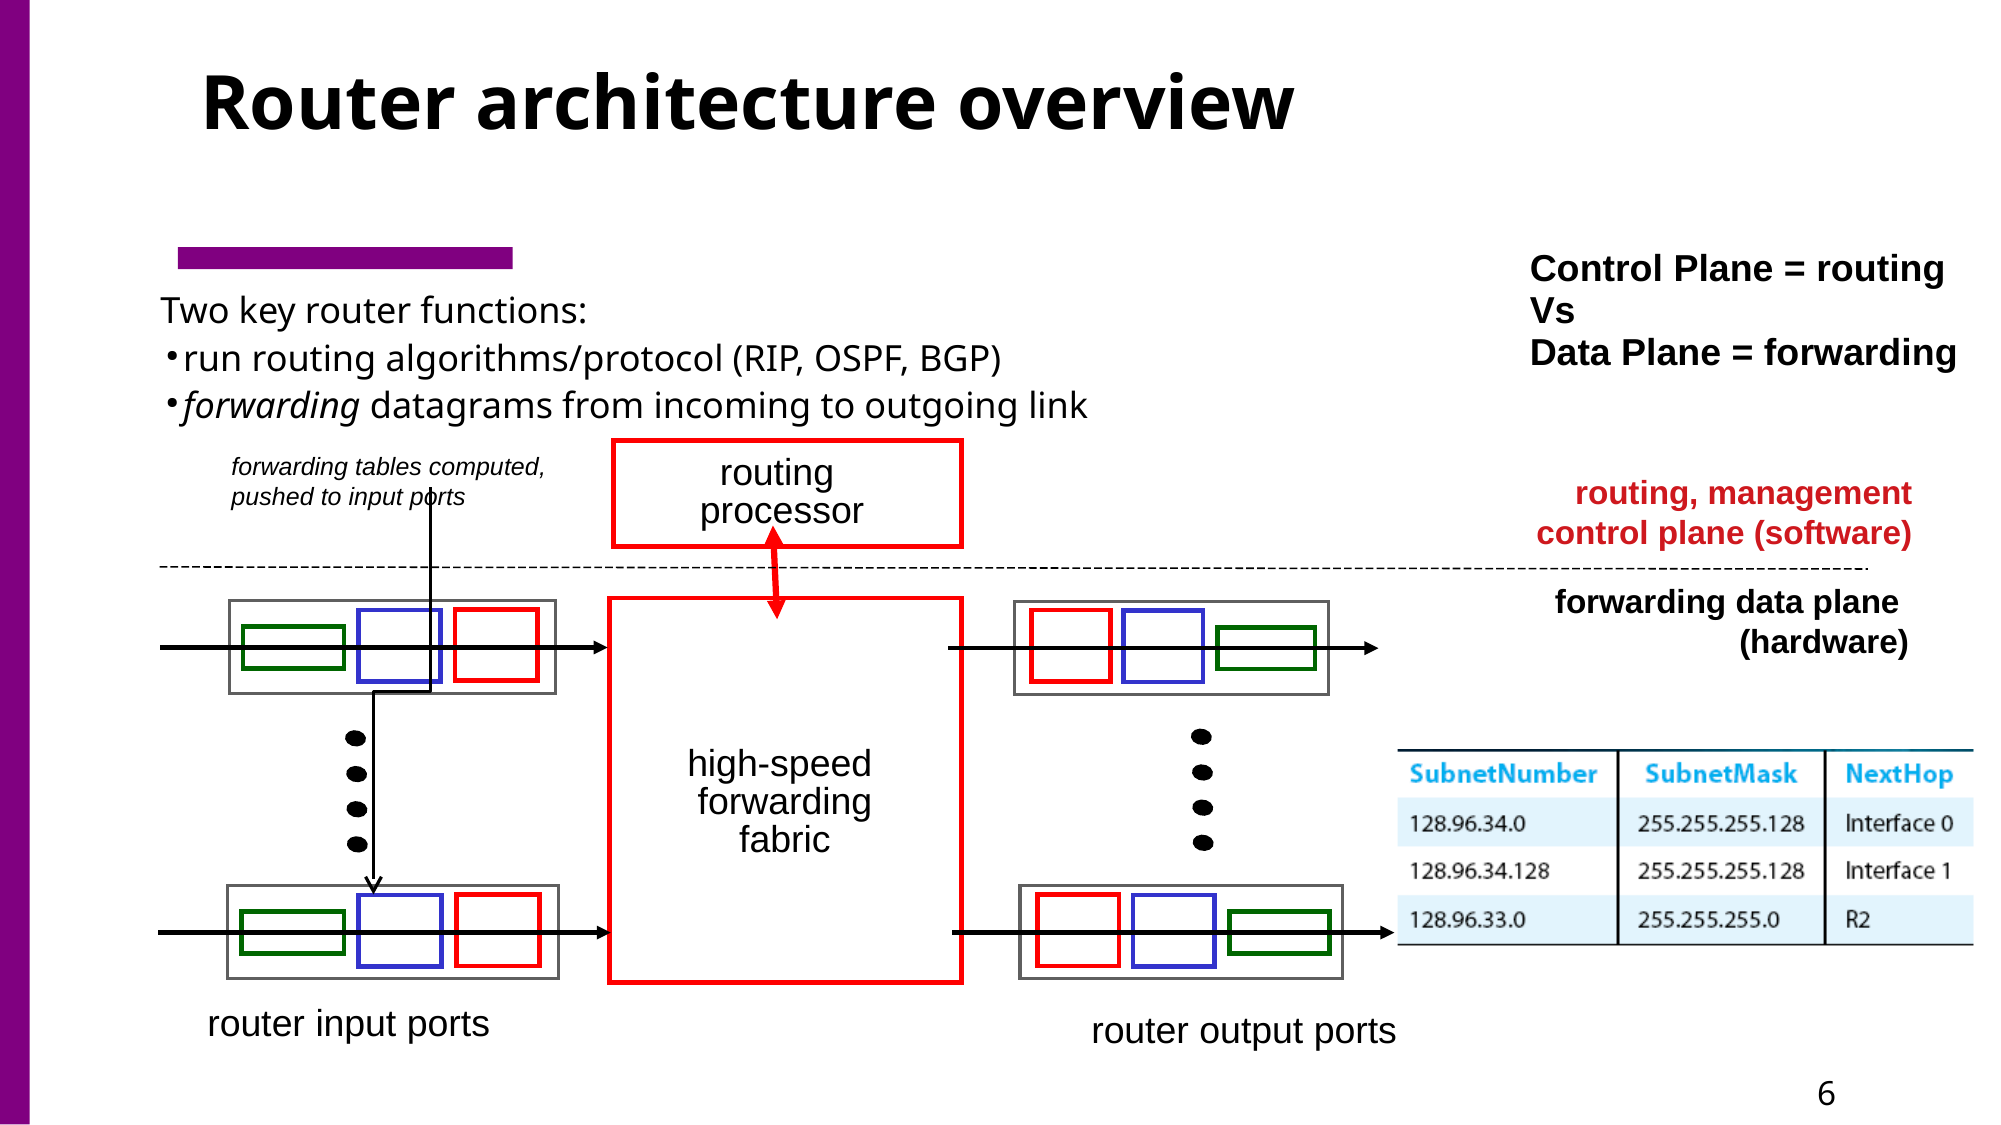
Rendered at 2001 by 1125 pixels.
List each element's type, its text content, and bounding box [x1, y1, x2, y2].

text_box [432, 600, 556, 645]
text_box forwarding data plane (hardware) [1500, 572, 1924, 669]
text_box [609, 598, 962, 983]
text_box routing, management control plane (software) [1391, 463, 1928, 559]
text_box [1191, 729, 1211, 745]
text_box [229, 650, 429, 694]
title Router architecture overview [150, 49, 1851, 120]
text_box Control Plane = routing Vs Data Plane = forwarding [1515, 239, 1974, 381]
text_box [1020, 935, 1343, 979]
text_box routing processor [685, 447, 880, 539]
text_box [1193, 835, 1213, 851]
text_box high-speed forwarding fabric [672, 737, 898, 868]
text_box [345, 730, 366, 746]
text_box [613, 440, 962, 547]
picture [1395, 749, 1984, 956]
text_box [227, 885, 559, 930]
text_box [1192, 765, 1213, 780]
text_box [375, 650, 556, 694]
text_box [347, 837, 367, 852]
text_box forwarding tables computed, pushed to input ports [216, 442, 562, 519]
text_box [229, 600, 429, 645]
list Two key router functions: run routing algorithms/protocol (RIP, OSPF, BGP) forwarding datagrams from incoming to outgoing link [145, 120, 1923, 436]
text_box [1014, 650, 1329, 695]
text_box [1020, 885, 1343, 930]
text_box [1193, 800, 1213, 816]
text_box [1014, 601, 1329, 646]
text_box [347, 801, 367, 817]
text_box [227, 935, 559, 979]
text_box [347, 766, 367, 782]
text_box router input ports [192, 991, 506, 1053]
text_box router output ports [1076, 998, 1413, 1059]
